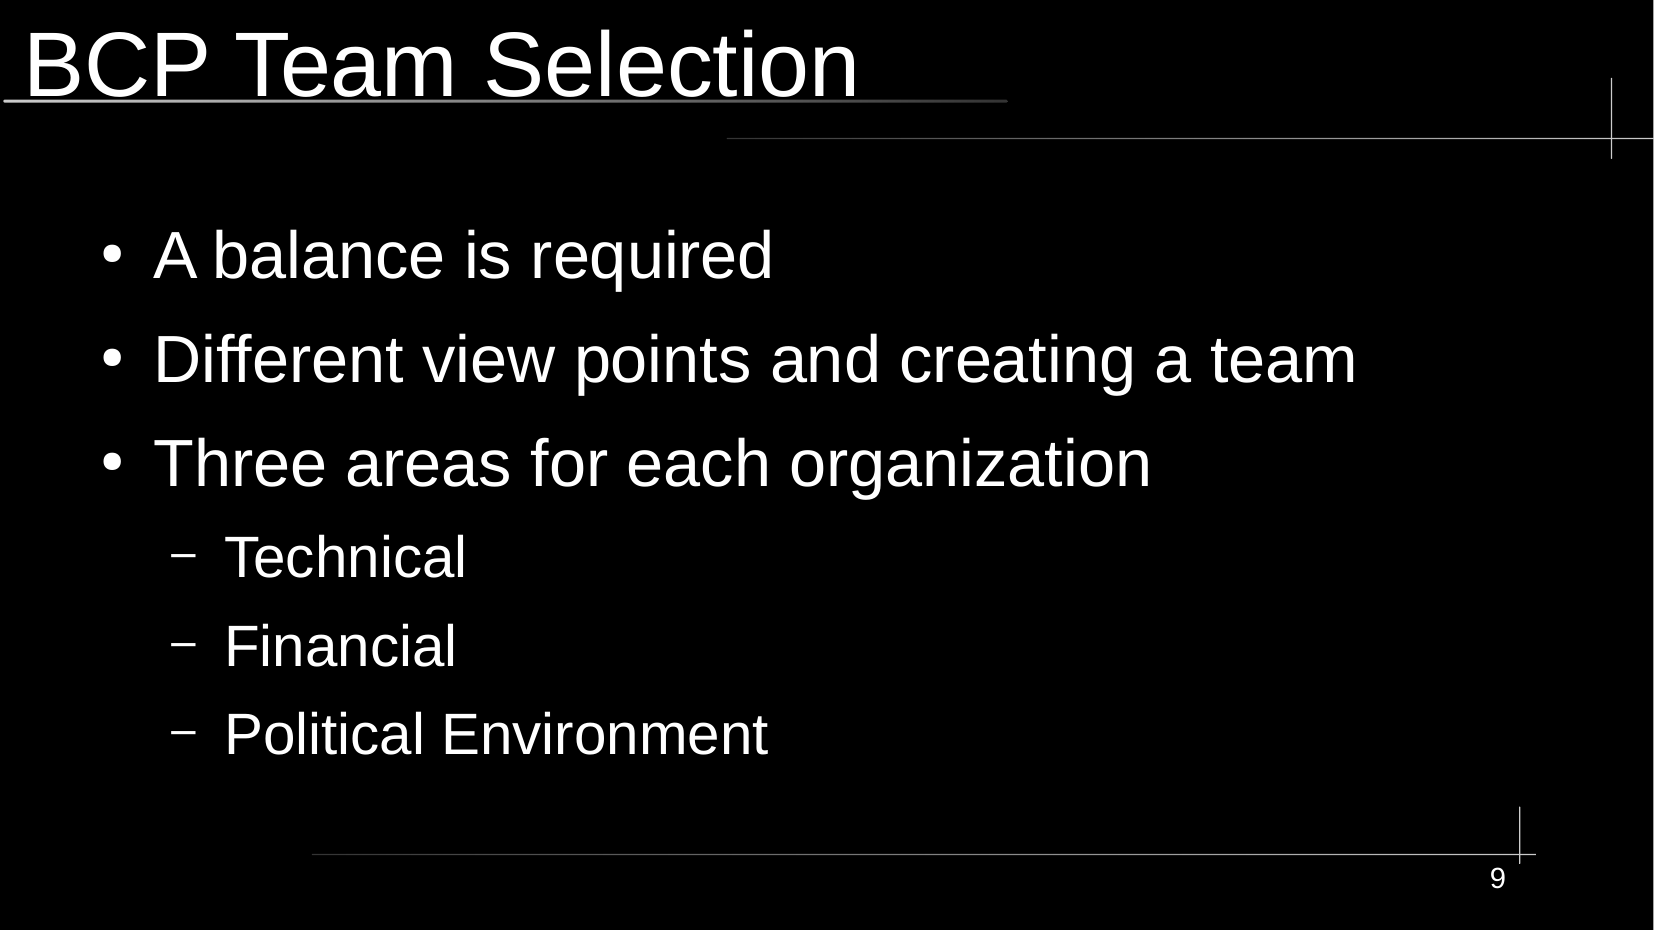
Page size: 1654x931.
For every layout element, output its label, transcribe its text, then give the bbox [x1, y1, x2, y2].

list A balance is required Different view points and creating a team Three areas for each organization Technical Financial Political Environment [82, 217, 1571, 851]
title BCP Team Selection [23, 11, 1589, 119]
